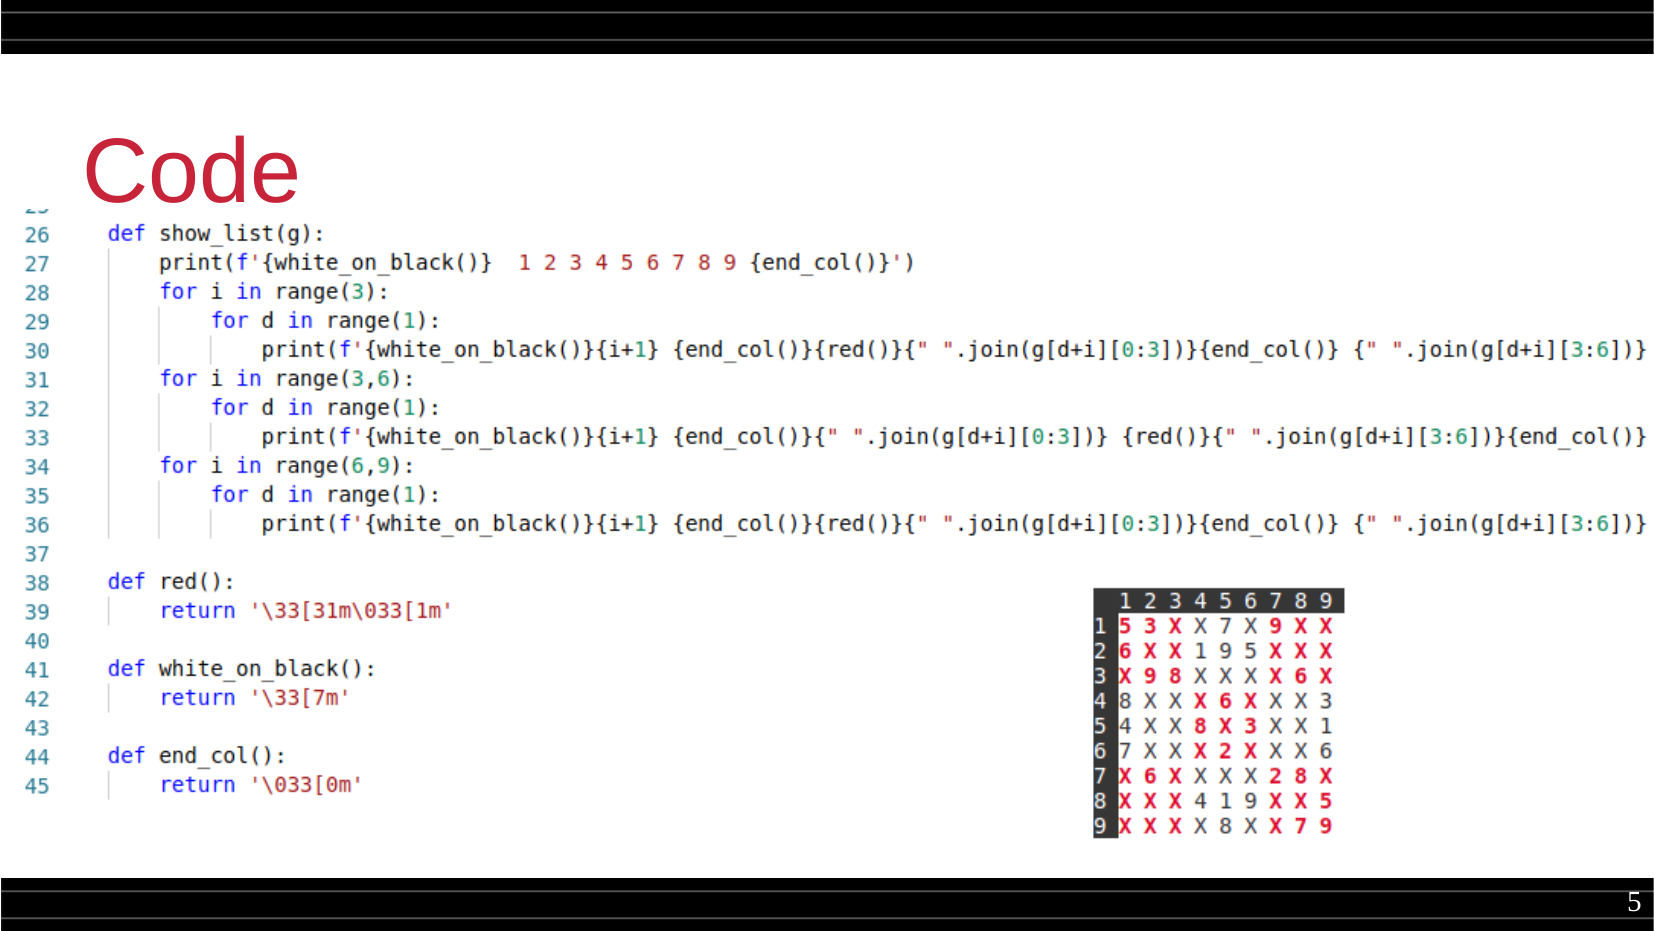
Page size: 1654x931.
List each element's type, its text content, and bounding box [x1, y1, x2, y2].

picture [0, 209, 1654, 841]
picture [1, 878, 1654, 931]
title Code [82, 92, 1571, 209]
picture [1, 0, 1654, 54]
